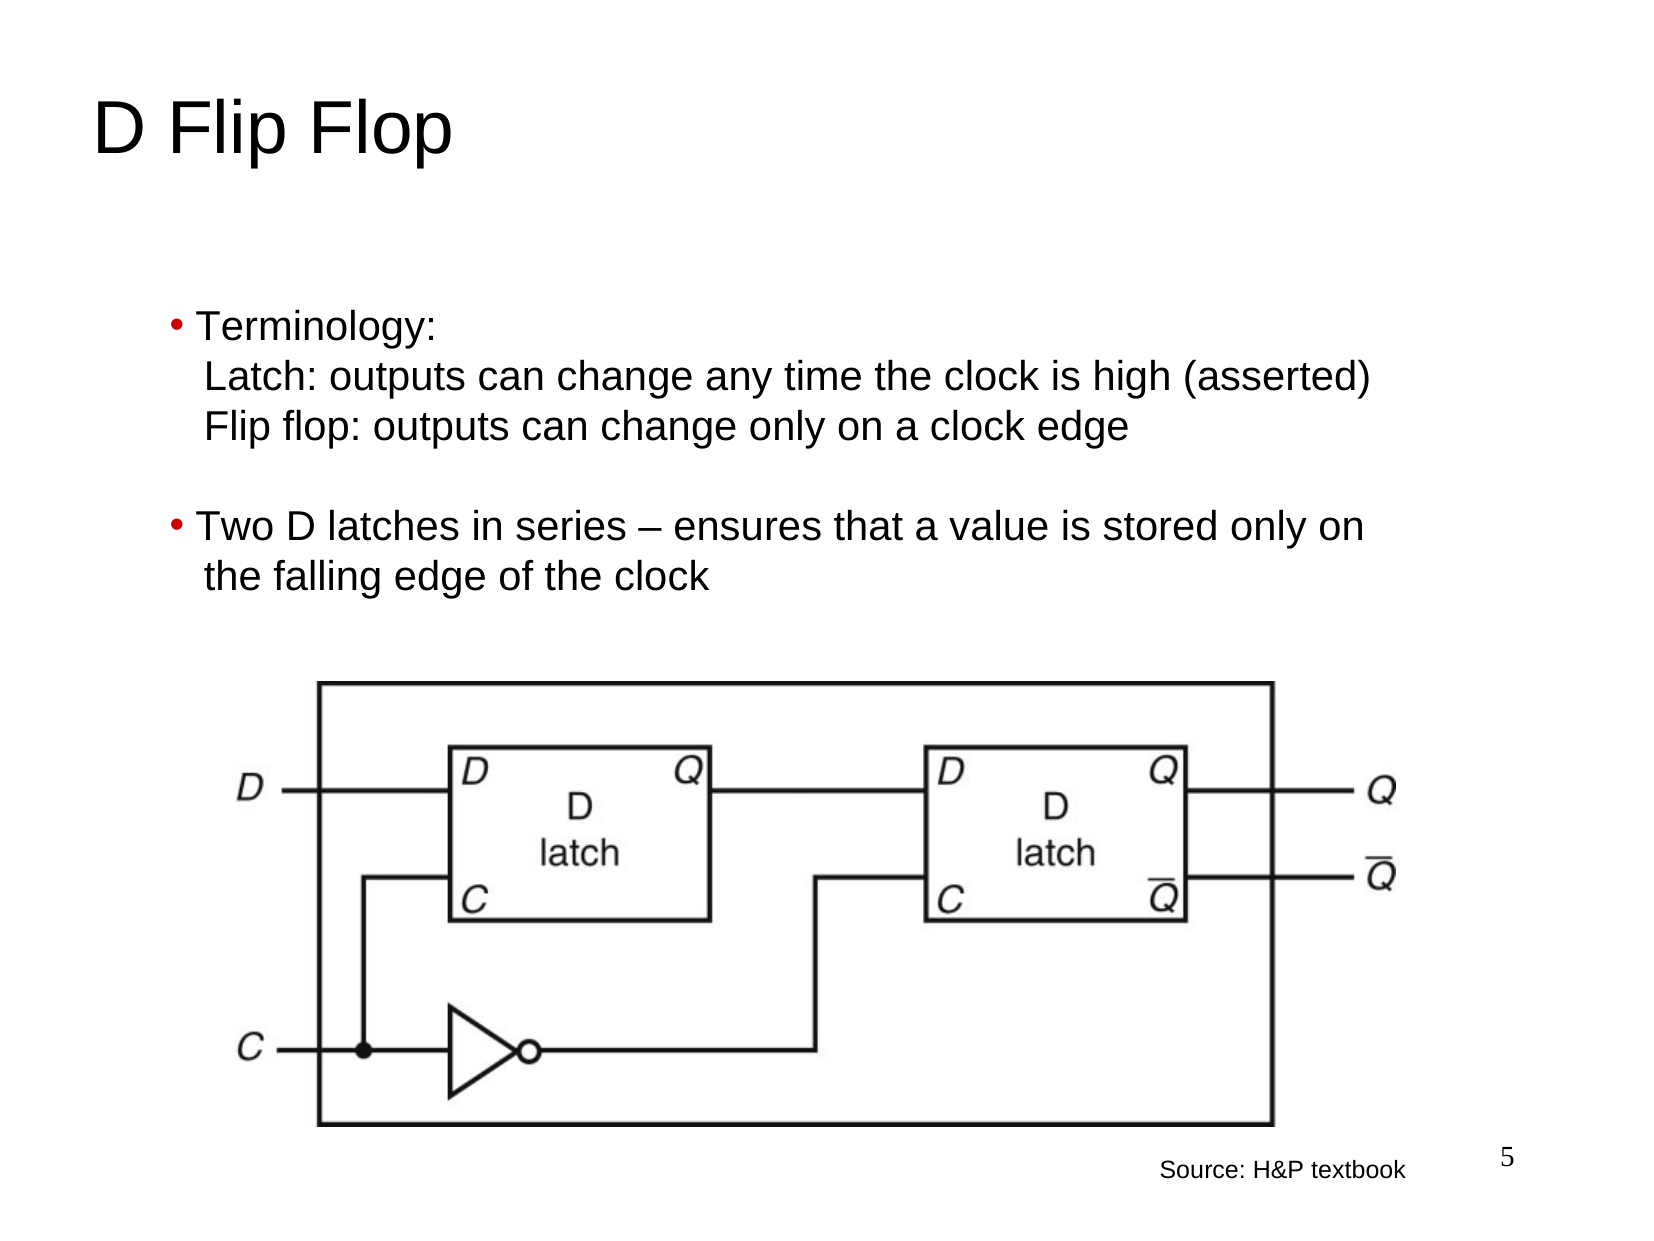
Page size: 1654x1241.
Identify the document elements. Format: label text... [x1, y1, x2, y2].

text_box <number> [1185, 1129, 1530, 1213]
text_box Source: H&P textbook [1144, 1146, 1422, 1192]
text_box D Flip Flop [77, 71, 471, 177]
text_box Terminology: Latch: outputs can change any time the clock is high (asserted) Flip flop: outputs can change only on a clock edge Two D latches in series – ensures that a value is stored only on the falling edge of the clock [154, 291, 1399, 607]
picture [234, 681, 1396, 1127]
